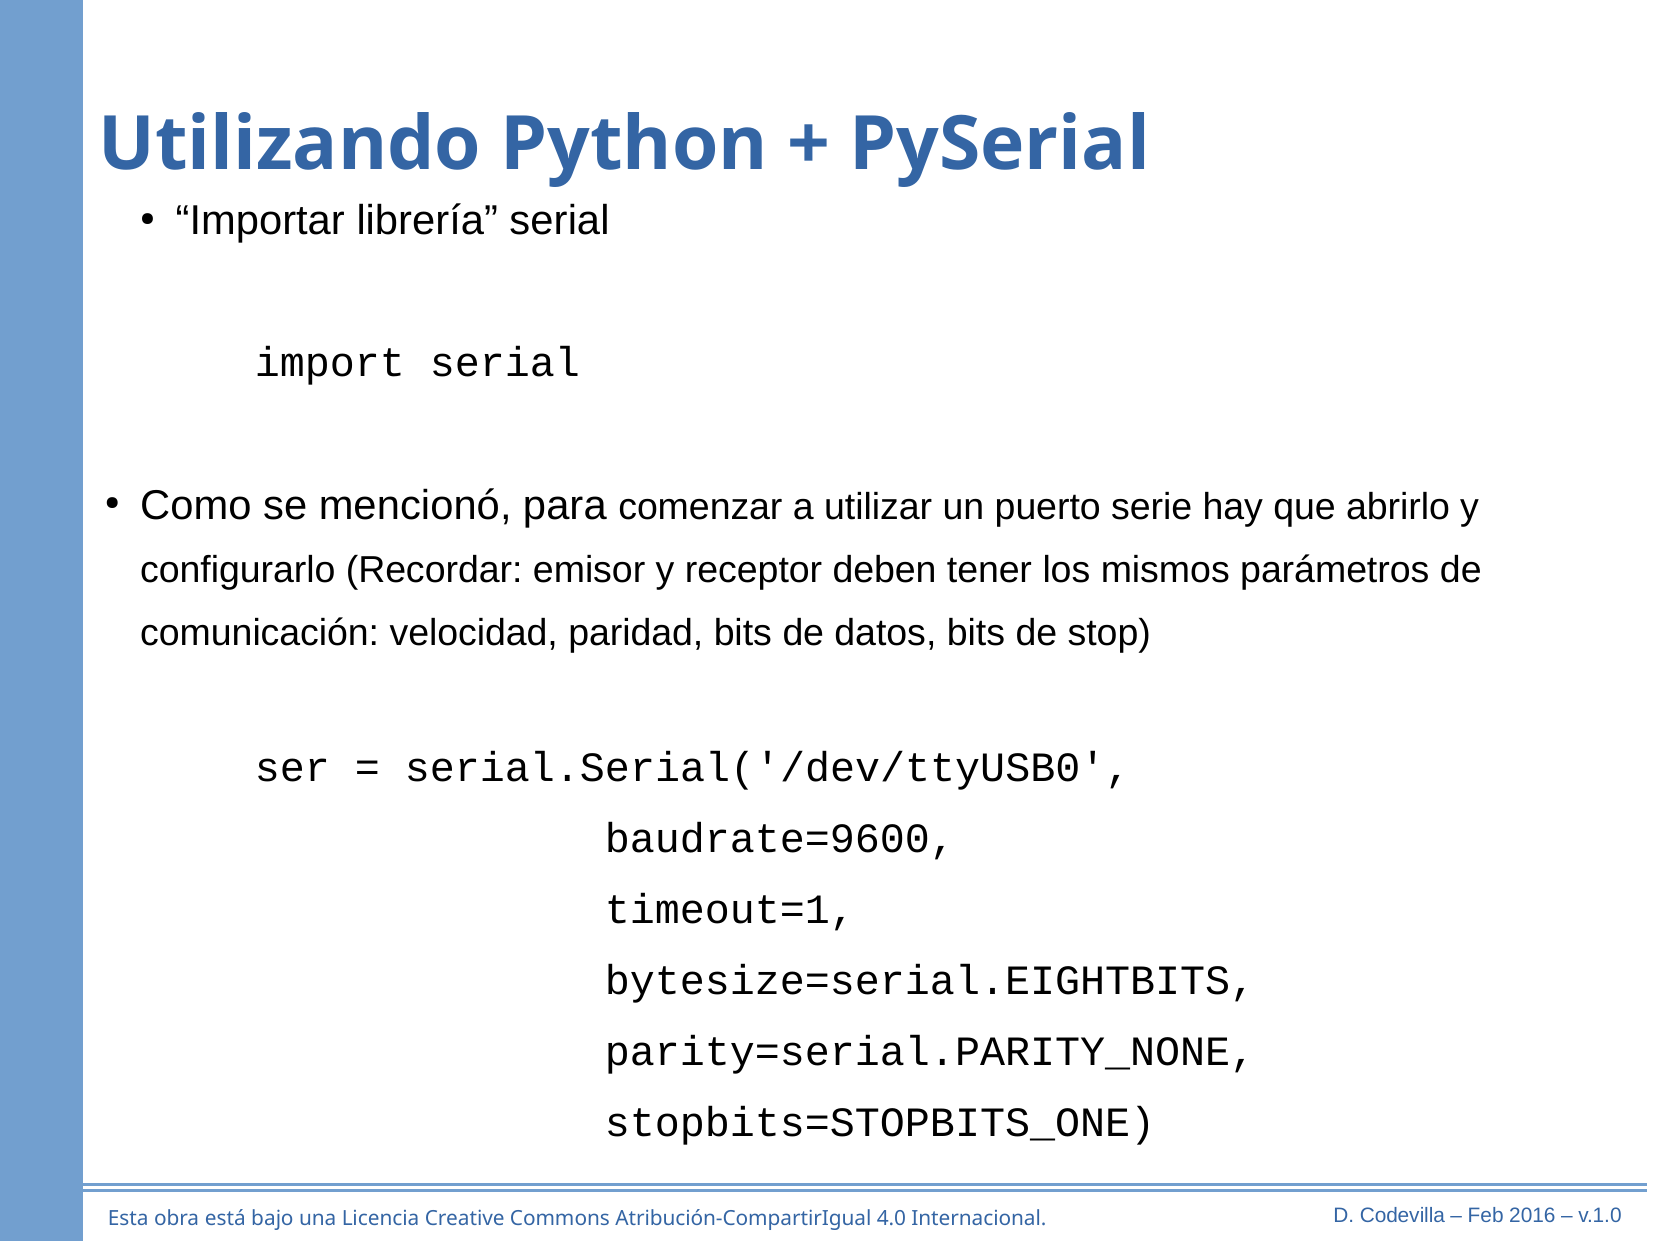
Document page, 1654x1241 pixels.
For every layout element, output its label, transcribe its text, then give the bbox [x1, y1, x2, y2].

text_box “Importar librería” serial import serial Como se mencionó, para comenzar a utilizar un puerto serie hay que abrirlo y configurarlo (Recordar: emisor y receptor deben tener los mismos parámetros de comunicación: velocidad, paridad, bits de datos, bits de stop) ser = serial.Serial('/dev/ttyUSB0', baudrate=9600, timeout=1, bytesize=serial.EIGHTBITS, parity=serial.PARITY_NONE, stopbits=STOPBITS_ONE) [90, 166, 1621, 1214]
text_box Utilizando Python + PySerial [83, 30, 1641, 134]
